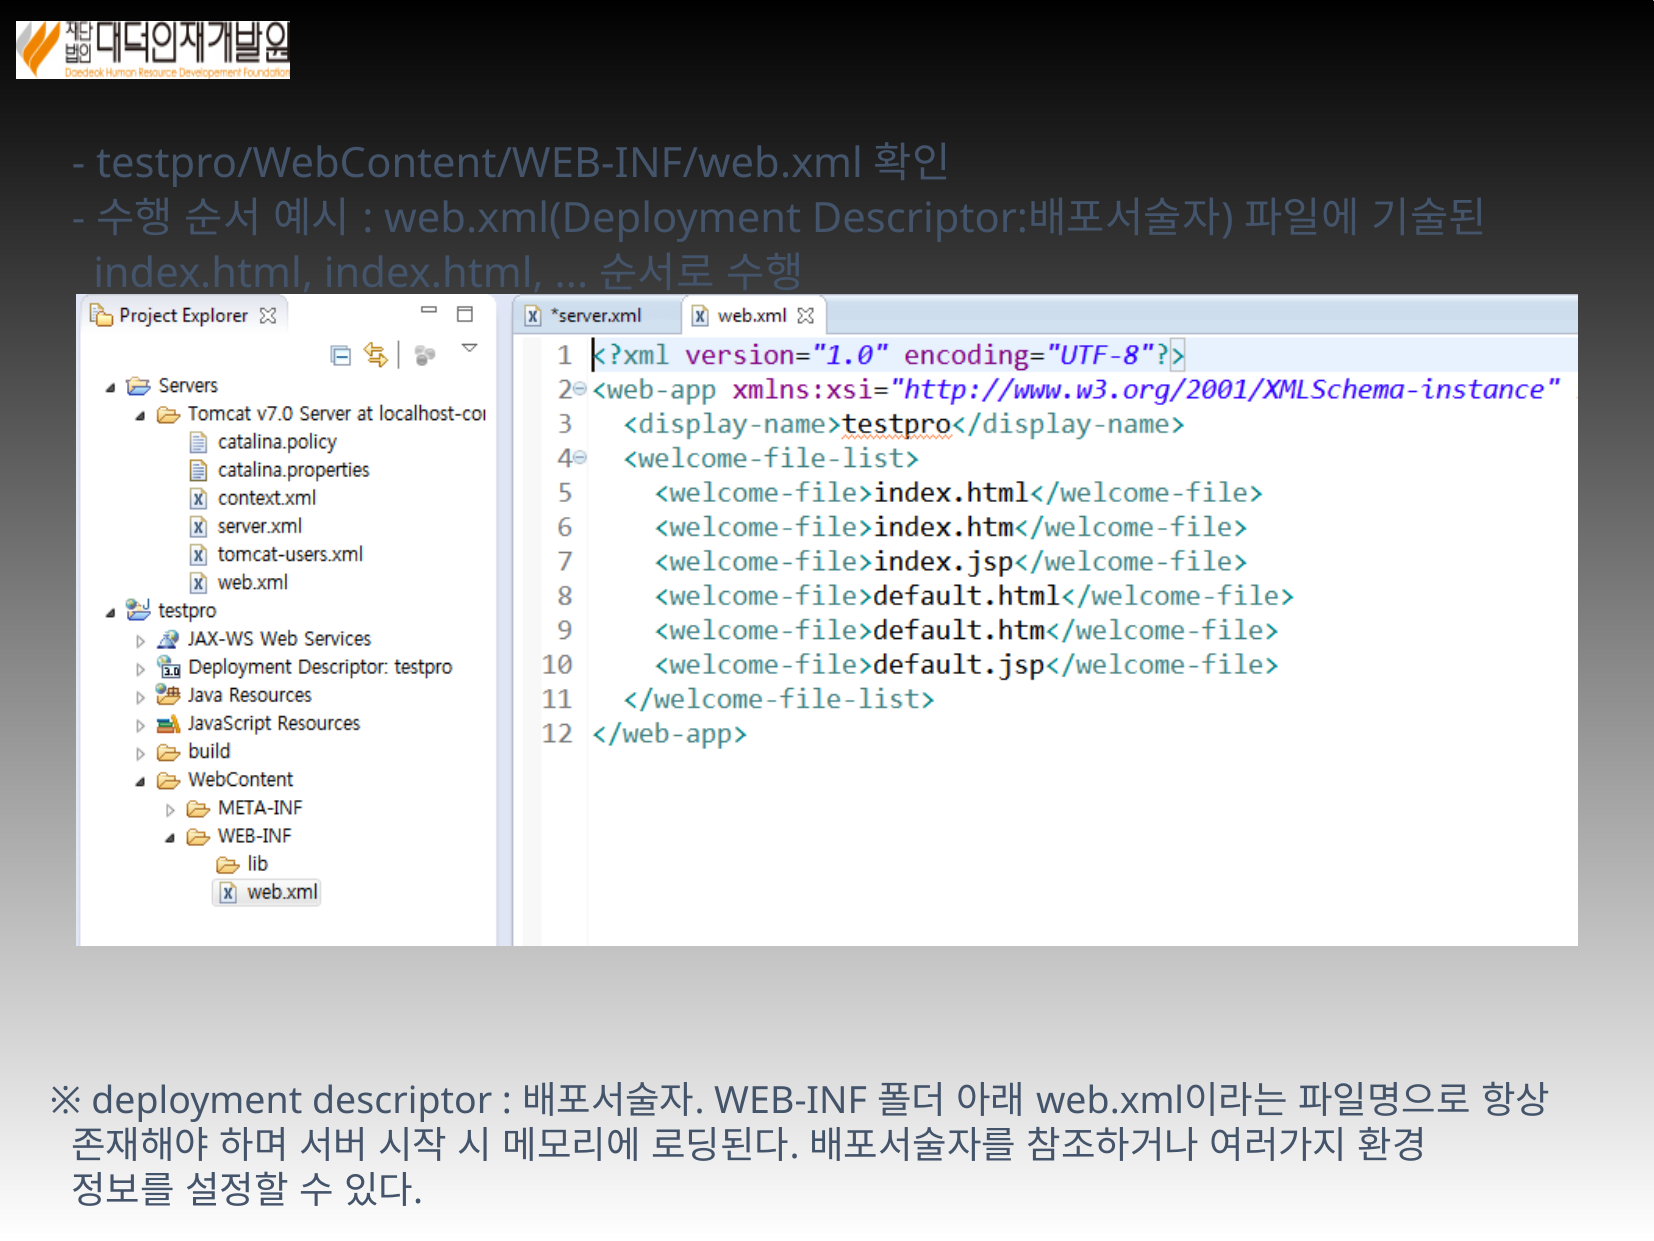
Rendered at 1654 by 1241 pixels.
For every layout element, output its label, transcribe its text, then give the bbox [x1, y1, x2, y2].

text_box ※ deployment descriptor : 배포서술자. WEB-INF 폴더 아래 web.xml이라는 파일명으로 항상 존재해야 하며 서버 시작 시 메모리에 로딩된다. 배포서술자를 참조하거나 여러가지 환경 정보를 설정할 수 있다. [35, 1068, 1619, 1219]
text_box - testpro/WebContent/WEB-INF/web.xml 확인 - 수행 순서 예시 : web.xml(Deployment Descriptor:배포서술자) 파일에 기술된 index.html, index.html, ... 순서로 수행 [23, 123, 1548, 249]
picture [76, 294, 1578, 946]
picture [16, 21, 290, 79]
